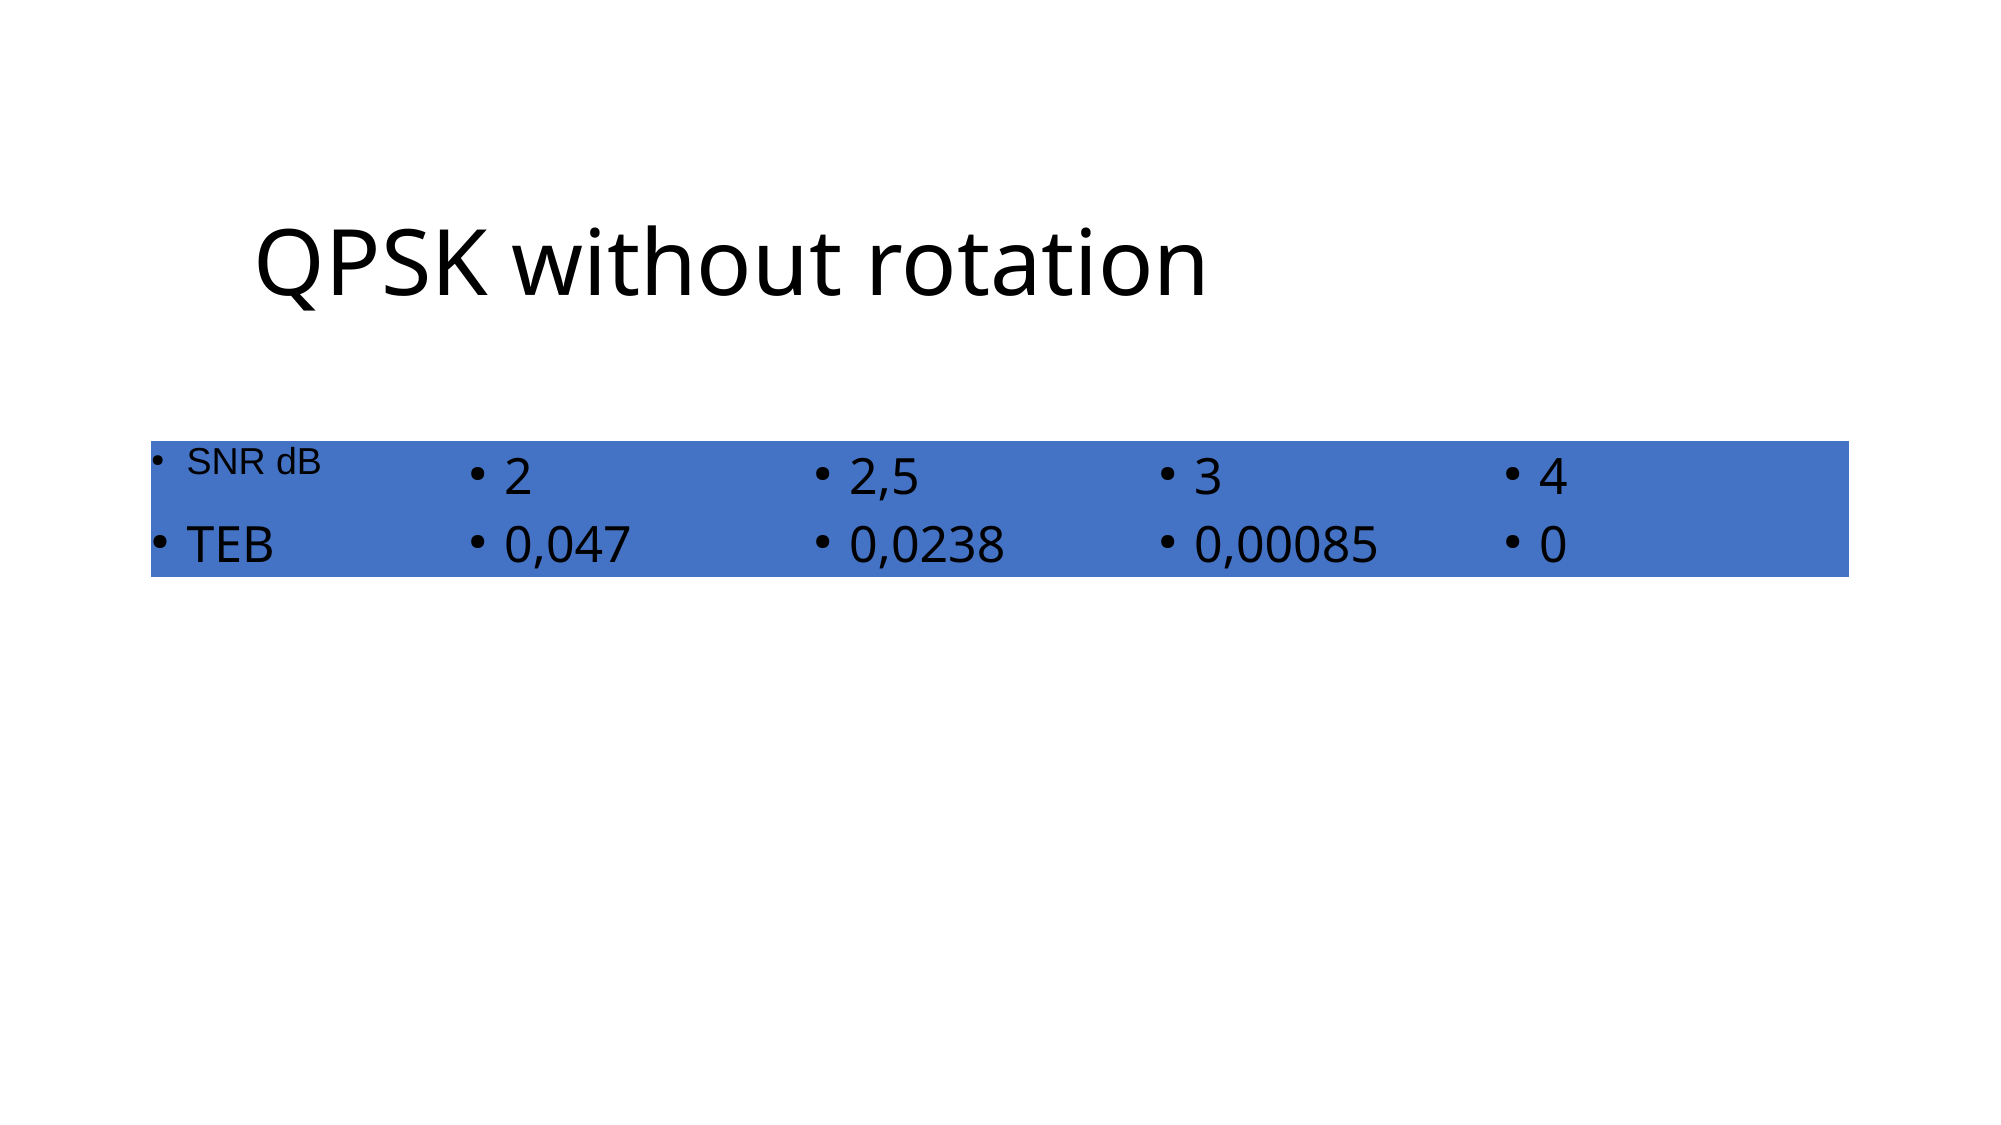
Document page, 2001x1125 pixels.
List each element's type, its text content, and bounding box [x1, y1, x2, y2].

table_cell 0,047 [469, 509, 814, 577]
table_cell 0,0238 [814, 509, 1159, 577]
title QPSK without rotation [239, 205, 1228, 327]
table_header 3 [1159, 441, 1504, 509]
table_header SNR dB [151, 441, 469, 509]
table_cell 0,00085 [1159, 509, 1504, 577]
table_header 2 [469, 441, 814, 509]
table_header 4 [1504, 441, 1849, 509]
table_cell TEB [151, 509, 469, 577]
table_cell 0 [1504, 509, 1849, 577]
table_header 2,5 [814, 441, 1159, 509]
